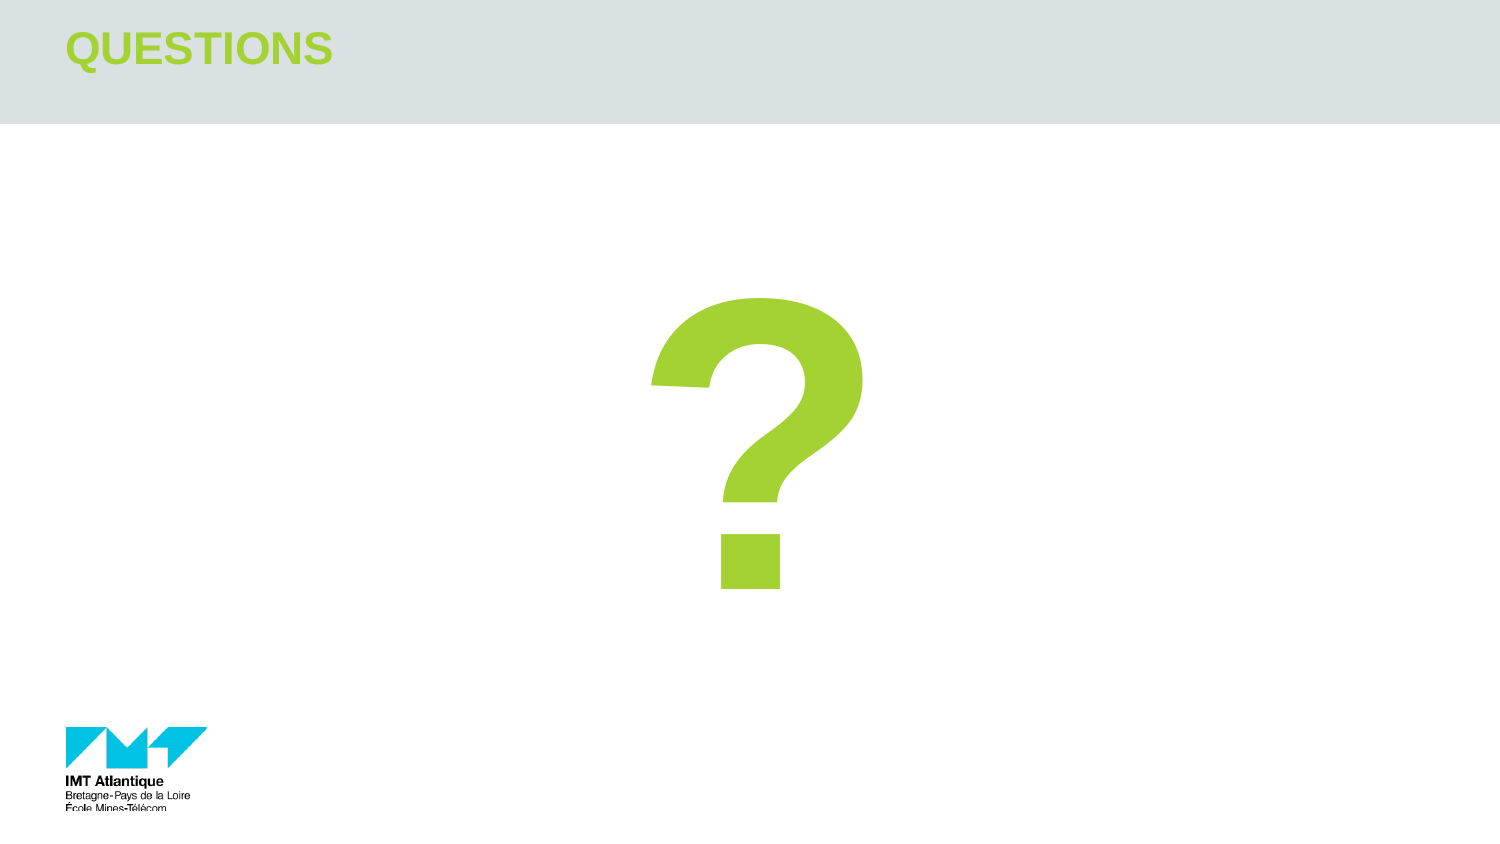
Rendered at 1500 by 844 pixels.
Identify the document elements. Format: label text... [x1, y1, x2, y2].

list ? [65, 173, 1456, 715]
title Questions [64, 0, 1252, 74]
